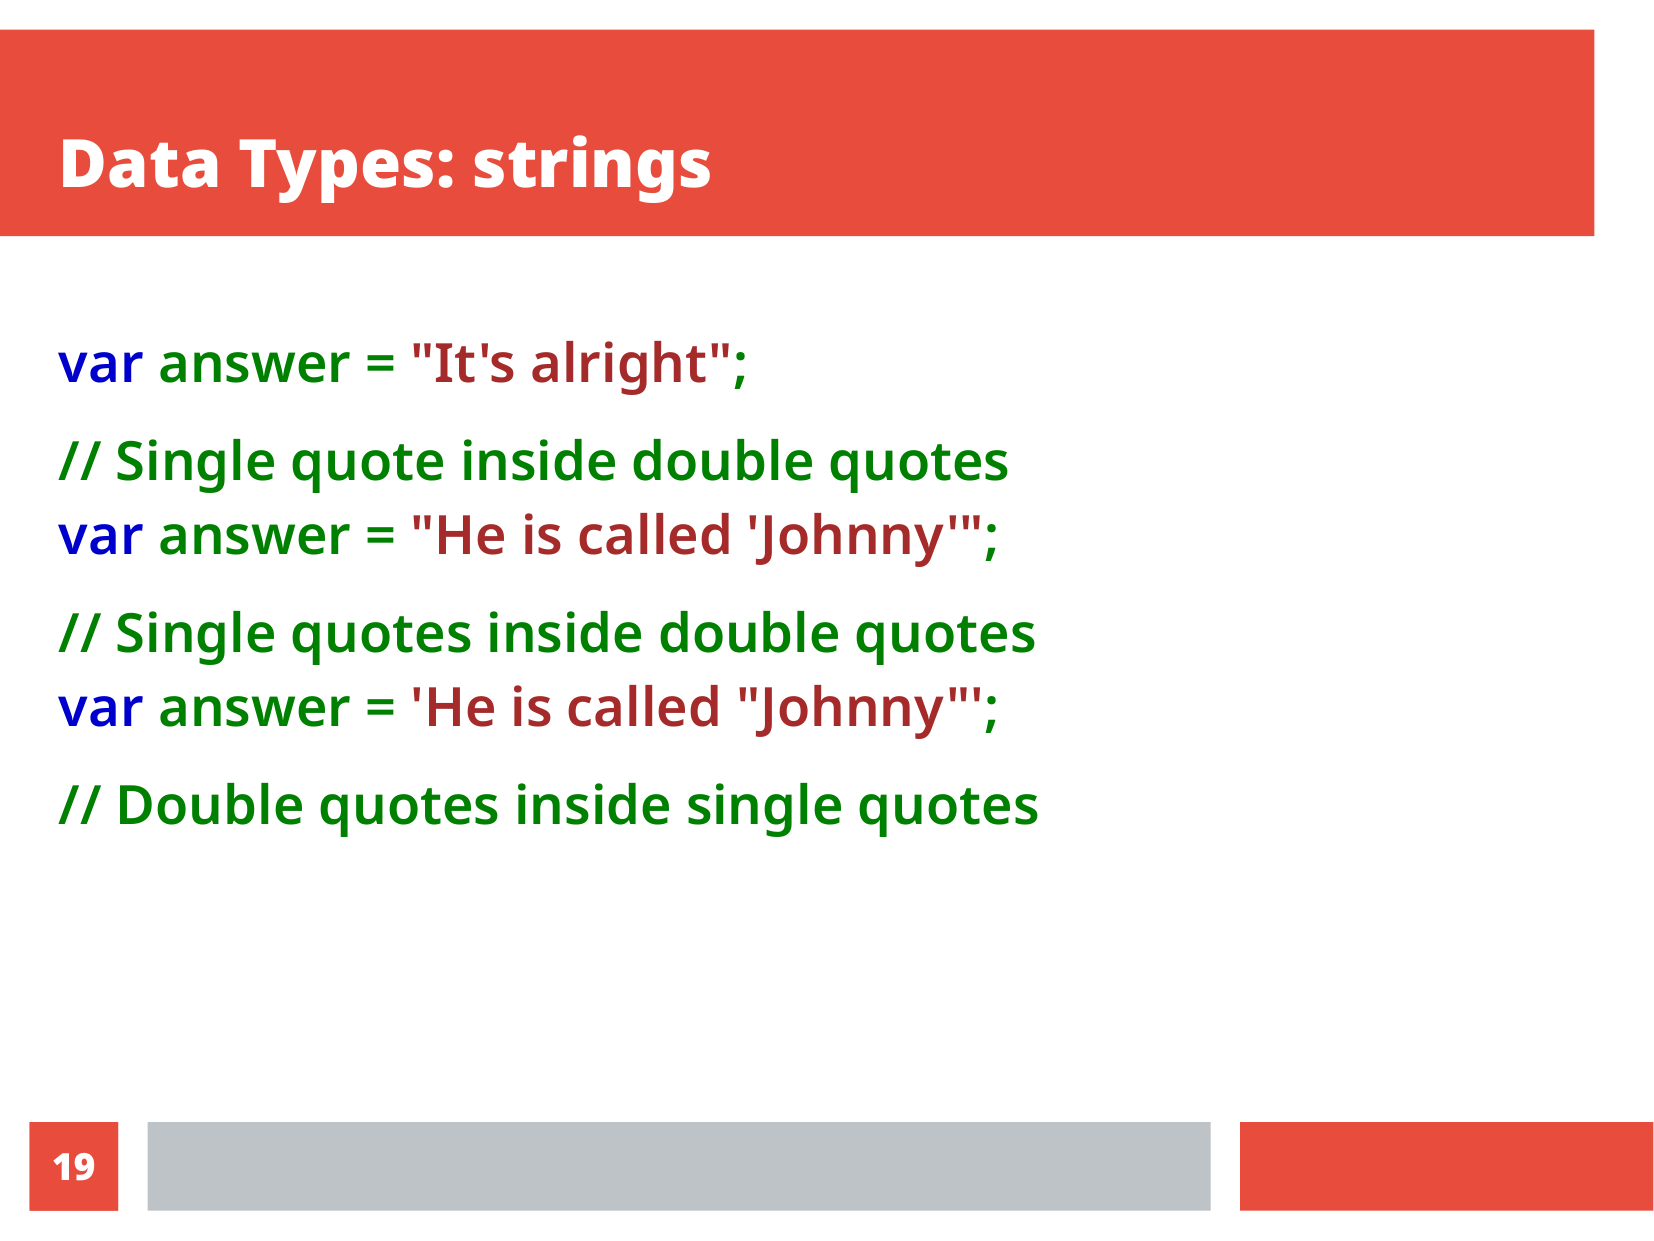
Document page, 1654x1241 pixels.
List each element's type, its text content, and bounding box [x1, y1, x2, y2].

title Data Types: strings [59, 59, 1595, 207]
list var answer = "It's alright"; // Single quote inside double quotes var answer = "He is called 'Johnny'"; // Single quotes inside double quotes var answer = 'He is called "Johnny"'; // Double quotes inside single quotes [59, 324, 1565, 1093]
